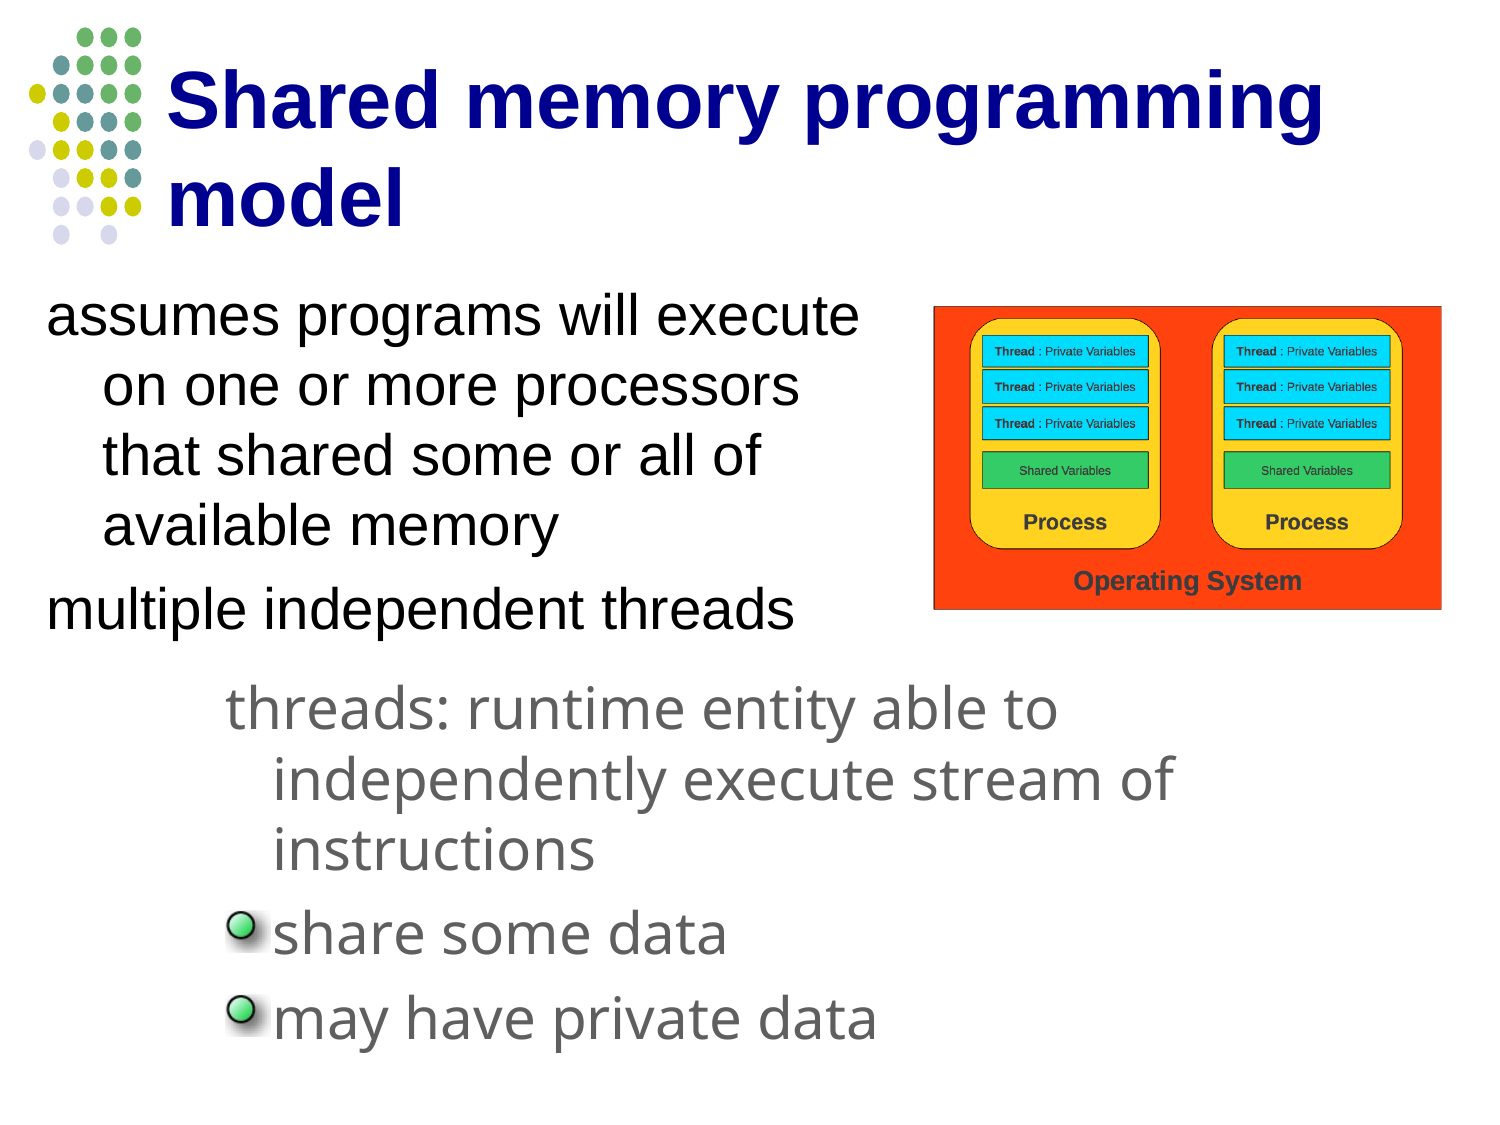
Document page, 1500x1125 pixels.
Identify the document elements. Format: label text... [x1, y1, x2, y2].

title Shared memory programming model [151, 40, 1390, 251]
text_box threads: runtime entity able to independently execute stream of instructions share some data may have private data [136, 664, 1324, 1059]
picture [225, 910, 271, 953]
picture [933, 304, 1442, 610]
list assumes programs will execute on one or more processors that shared some or all of available memory multiple independent threads [31, 269, 895, 1020]
picture [225, 994, 271, 1037]
